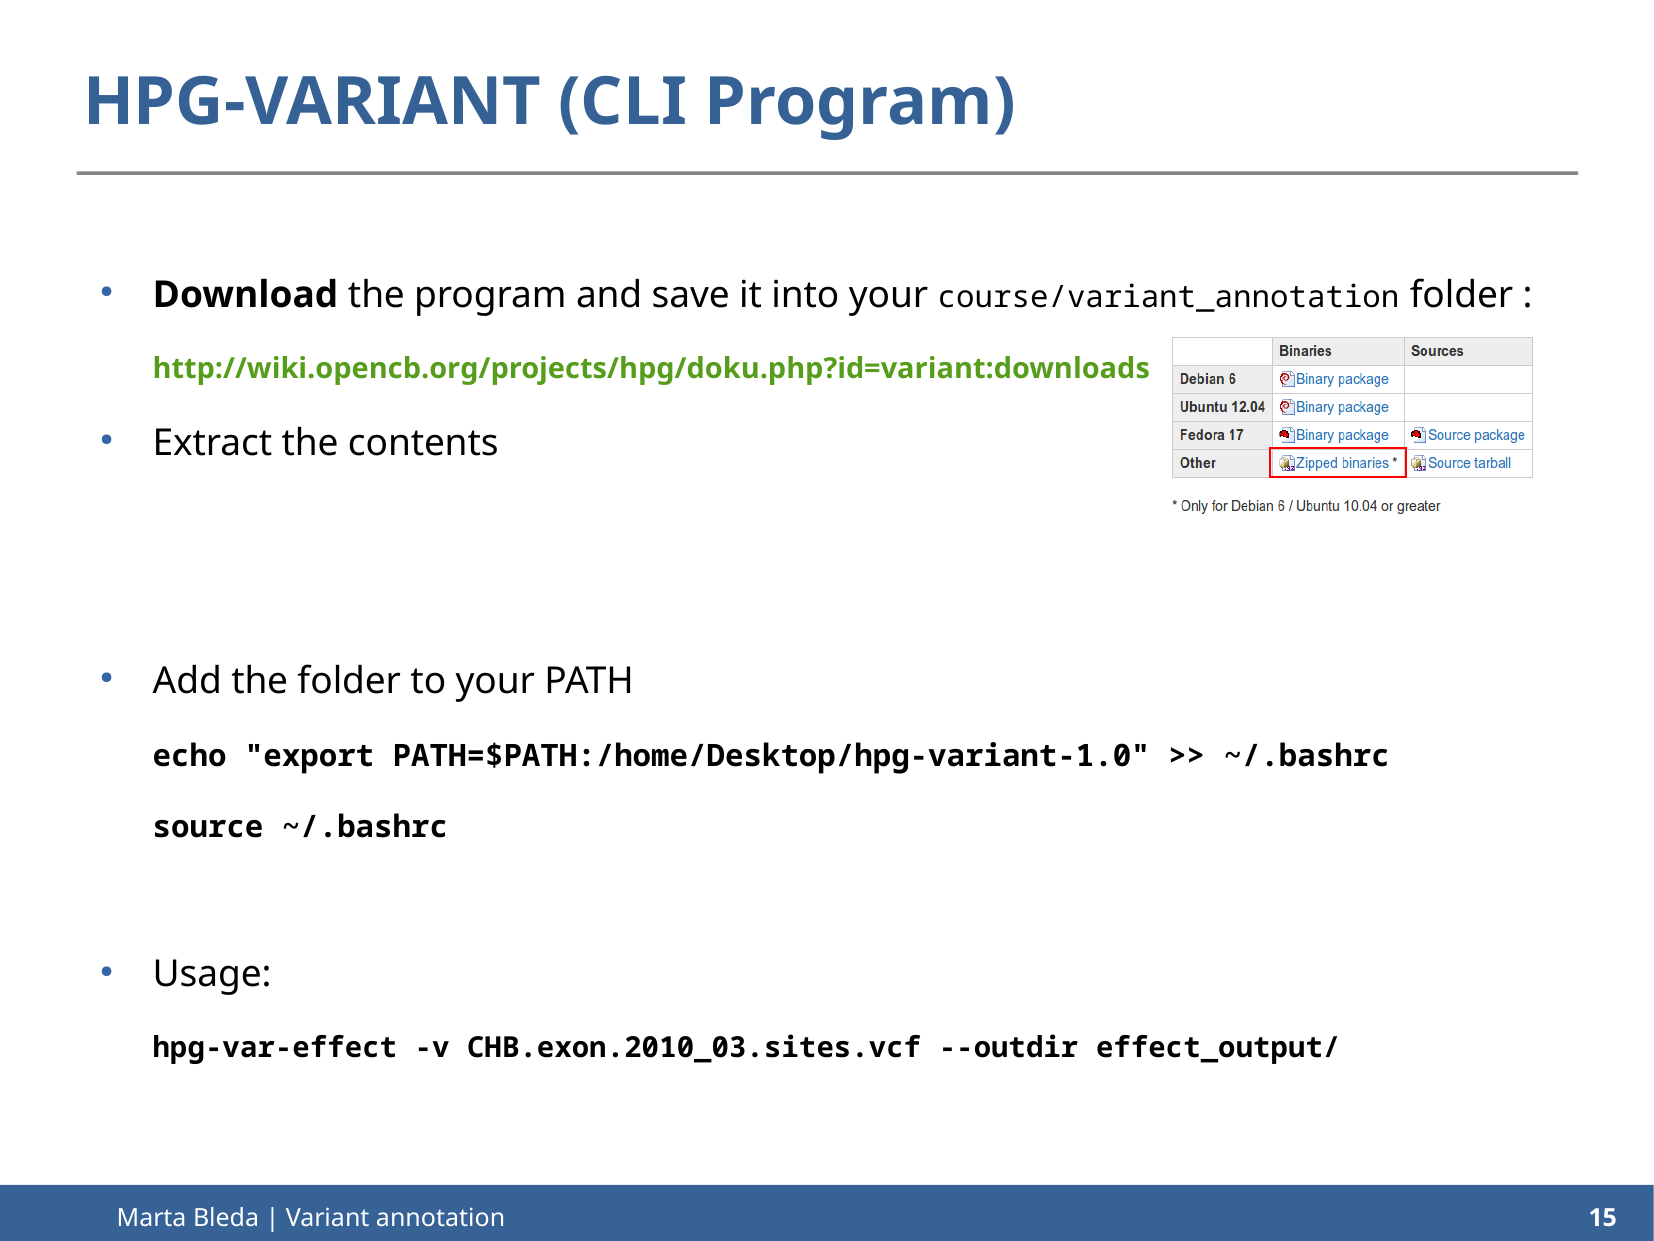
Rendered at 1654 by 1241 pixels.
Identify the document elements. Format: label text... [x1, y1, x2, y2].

picture [74, 170, 1580, 175]
list Download the program and save it into your course/variant_annotation folder : http://wiki.opencb.org/projects/hpg/doku.php?id=variant:downloads Extract the contents Add the folder to your PATH echo "export PATH=$PATH:/home/Desktop/hpg-variant-1.0" >> ~/.bashrc source ~/.bashrc Usage: hpg-var-effect -v CHB.exon.2010_03.sites.vcf --outdir effect_output/ [82, 267, 1538, 1081]
picture [1166, 333, 1538, 528]
title HPG-VARIANT (CLI Program) [83, 49, 1572, 148]
